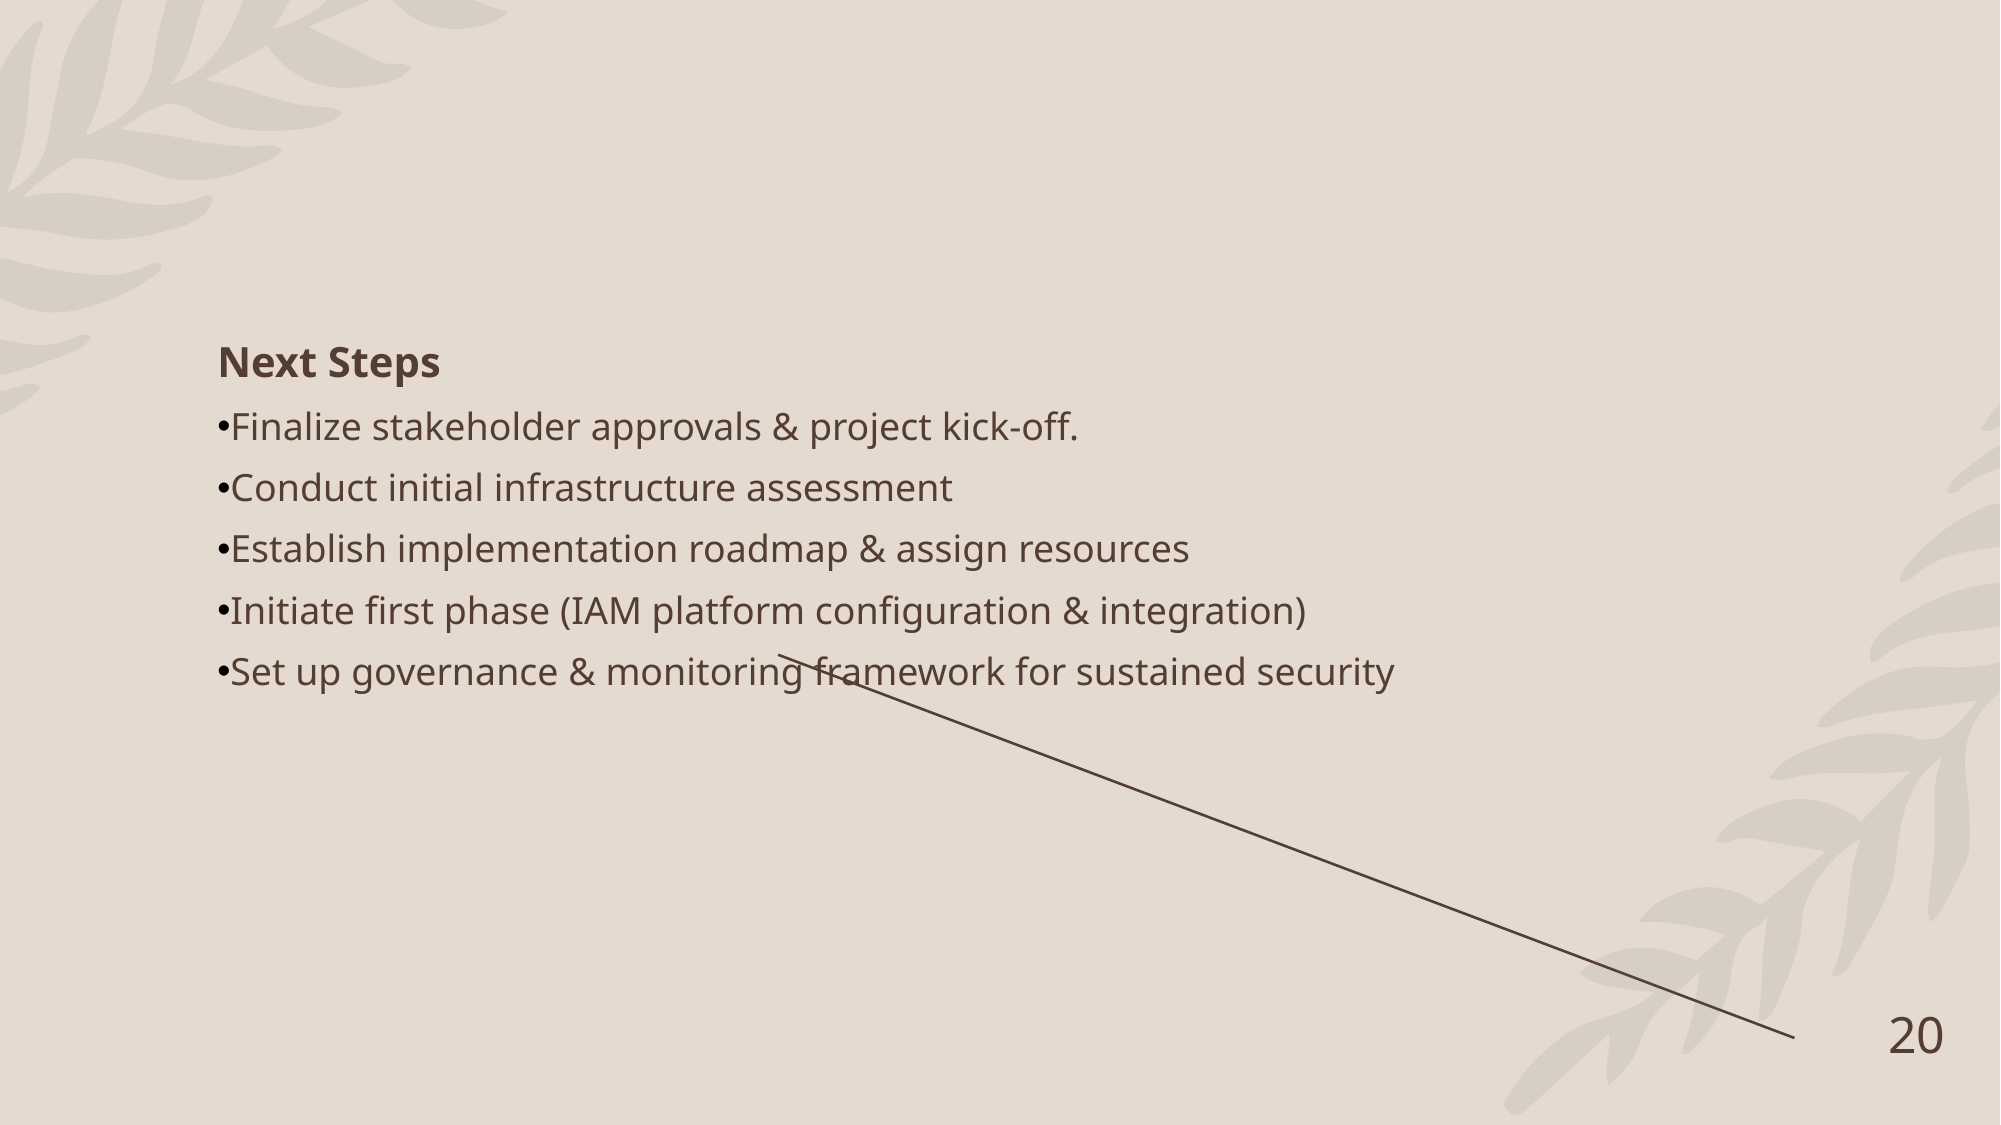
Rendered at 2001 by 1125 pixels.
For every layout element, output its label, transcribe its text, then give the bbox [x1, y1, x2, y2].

text_box ‹#› [1862, 964, 1971, 1112]
list Next Steps Finalize stakeholder approvals & project kick-off. Conduct initial infrastructure assessment Establish implementation roadmap & assign resources Initiate first phase (IAM platform configuration & integration) Set up governance & monitoring framework for sustained security [202, 334, 1851, 976]
